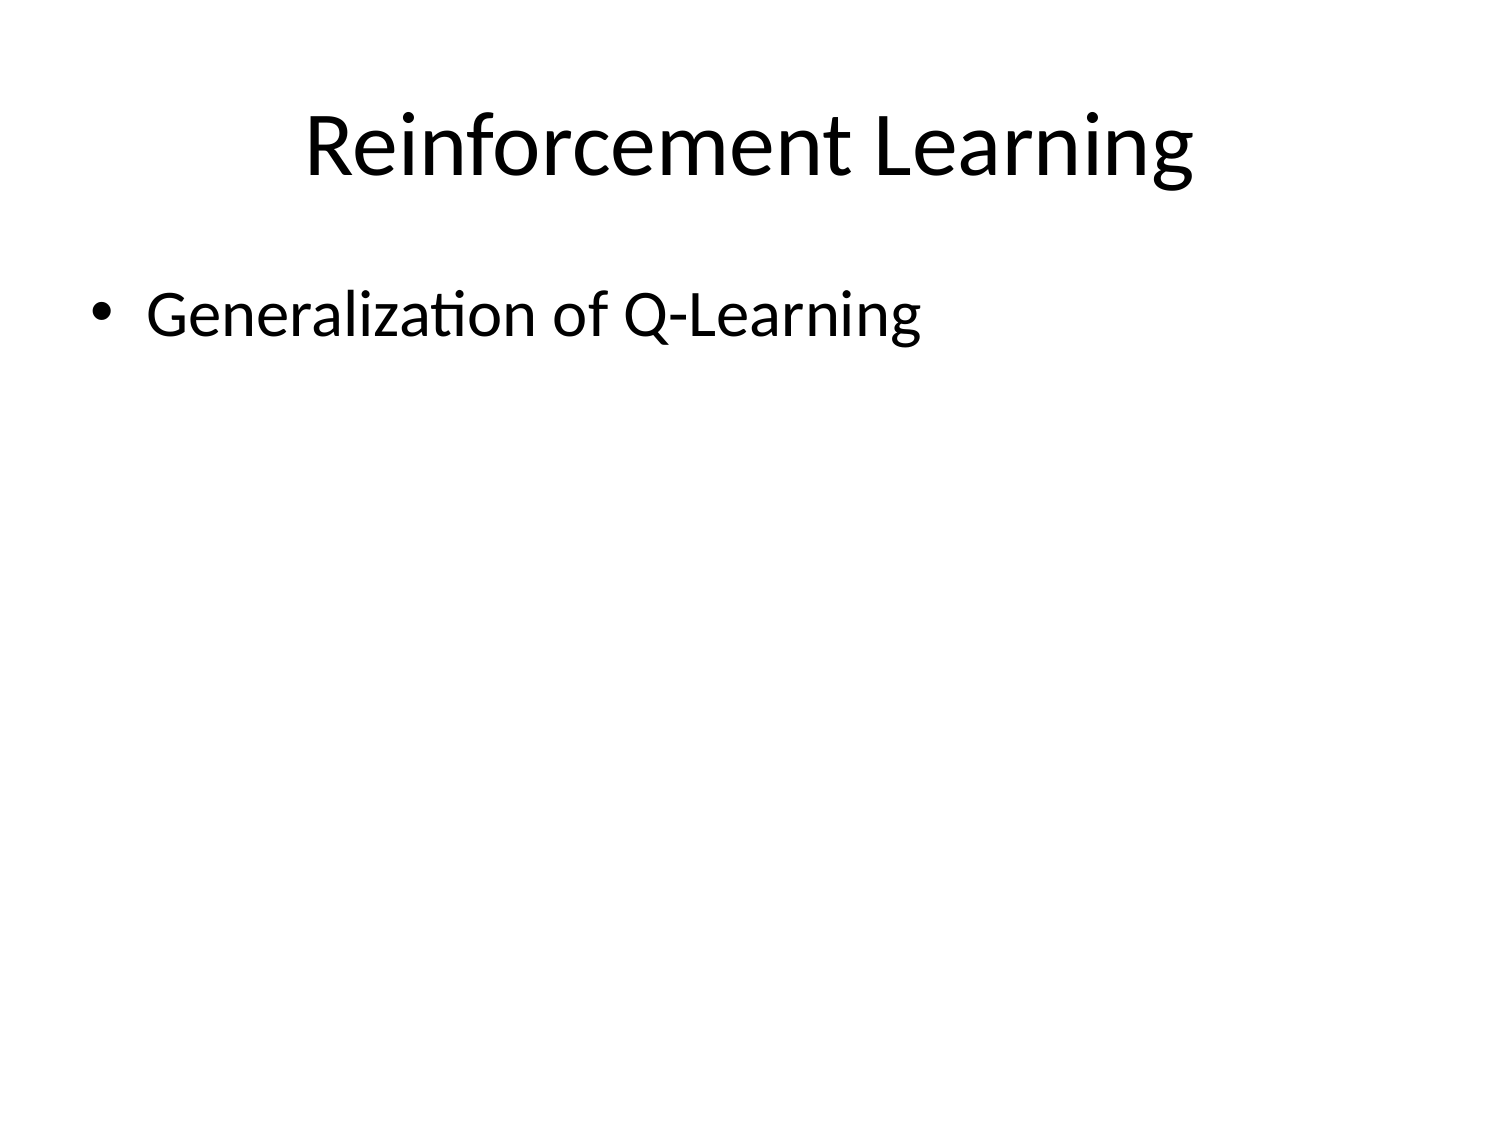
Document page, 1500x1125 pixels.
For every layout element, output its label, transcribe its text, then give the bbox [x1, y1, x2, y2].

title Reinforcement Learning [75, 45, 1426, 233]
list Generalization of Q-Learning [75, 262, 1426, 1005]
